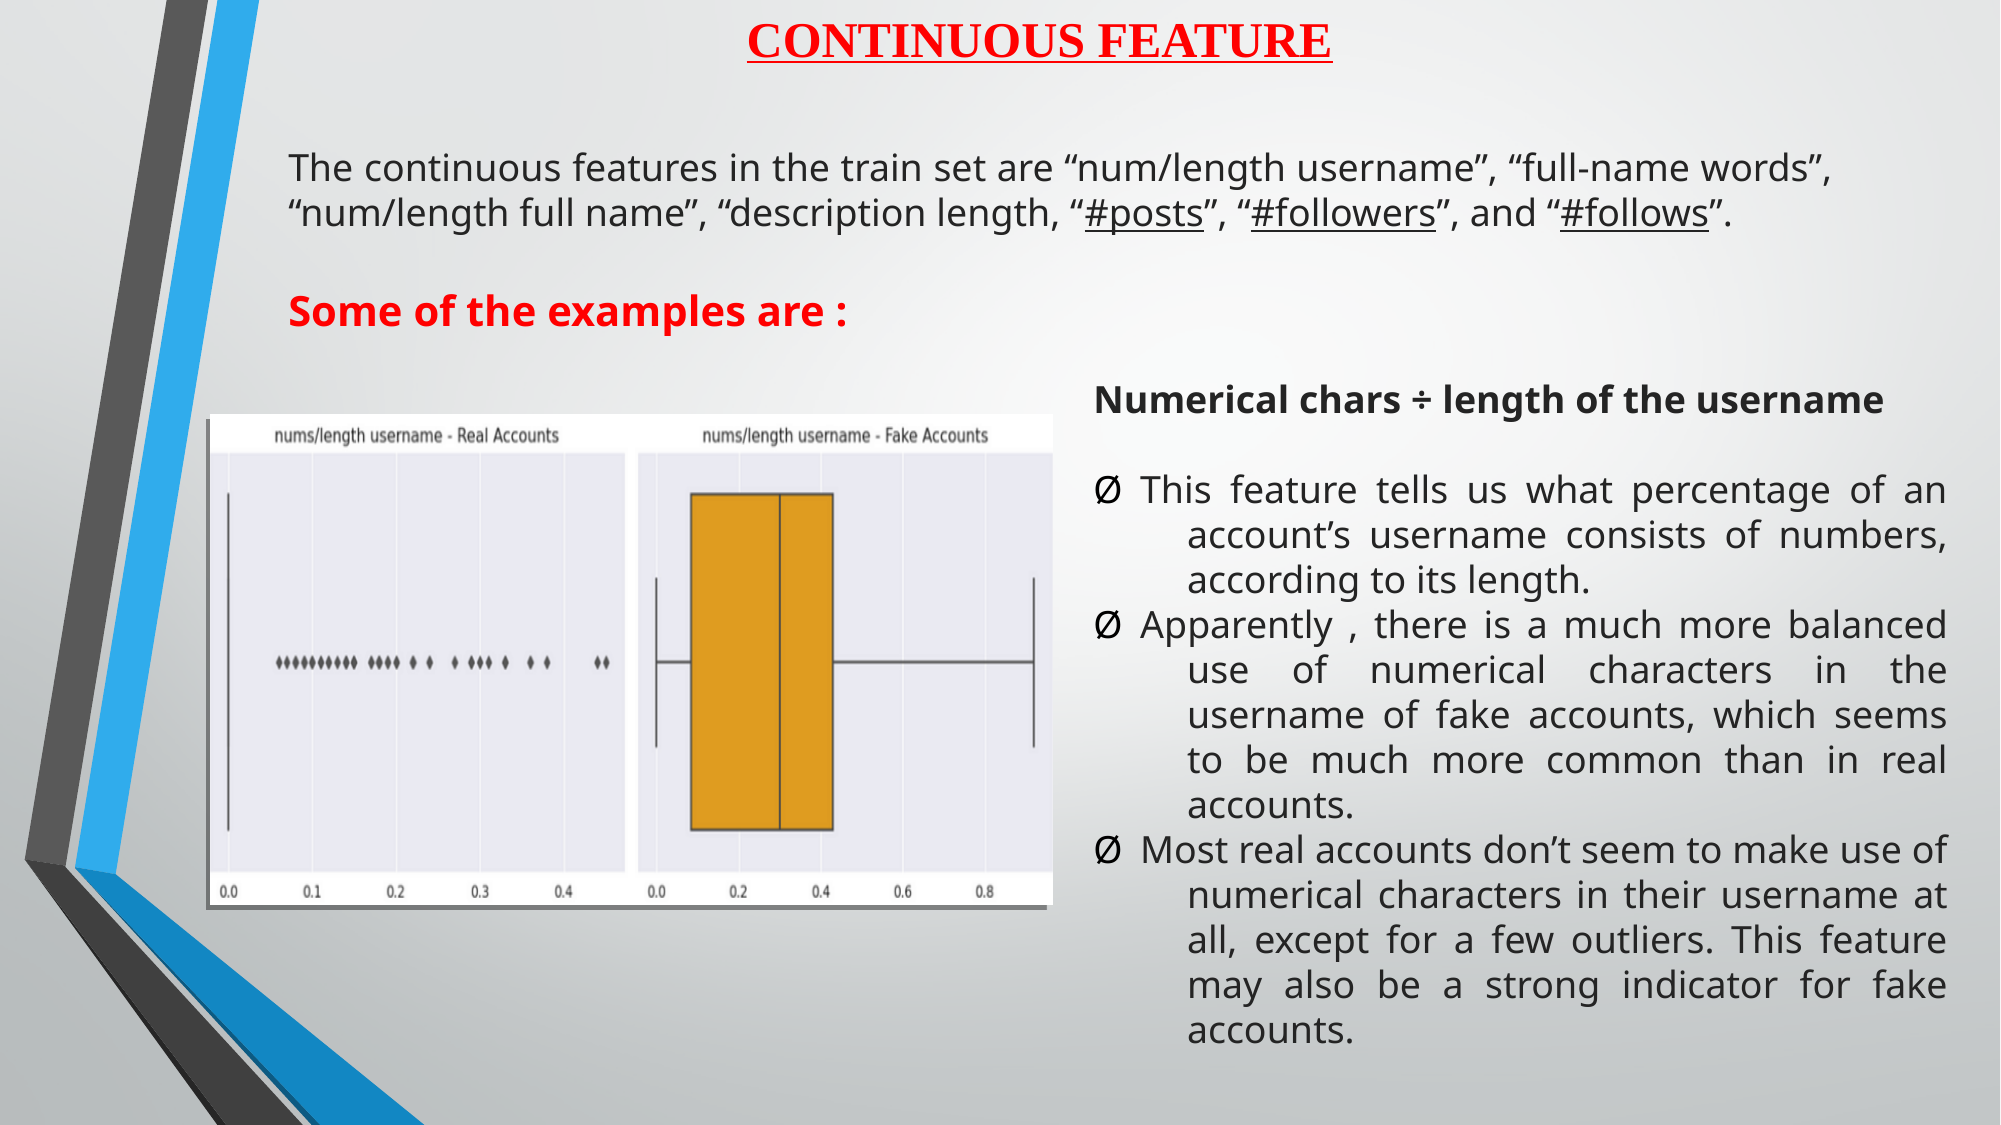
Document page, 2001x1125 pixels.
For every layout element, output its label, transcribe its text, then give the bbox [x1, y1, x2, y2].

text_box Numerical chars ÷ length of the username This feature tells us what percentage of an account’s username consists of numbers, according to its length. Apparently , there is a much more balanced use of numerical characters in the username of fake accounts, which seems to be much more common than in real accounts. Most real accounts don’t seem to make use of numerical characters in their username at all, except for a few outliers. This feature may also be a strong indicator for fake accounts. [1078, 368, 1964, 1066]
picture [210, 414, 1053, 905]
text_box CONTINUOUS FEATURE [731, 0, 1456, 76]
text_box The continuous features in the train set are “num/length username”, “full-name words”, “num/length full name”, “description length, “#posts”, “#followers”, and “#follows”. Some of the examples are : [273, 136, 1942, 430]
